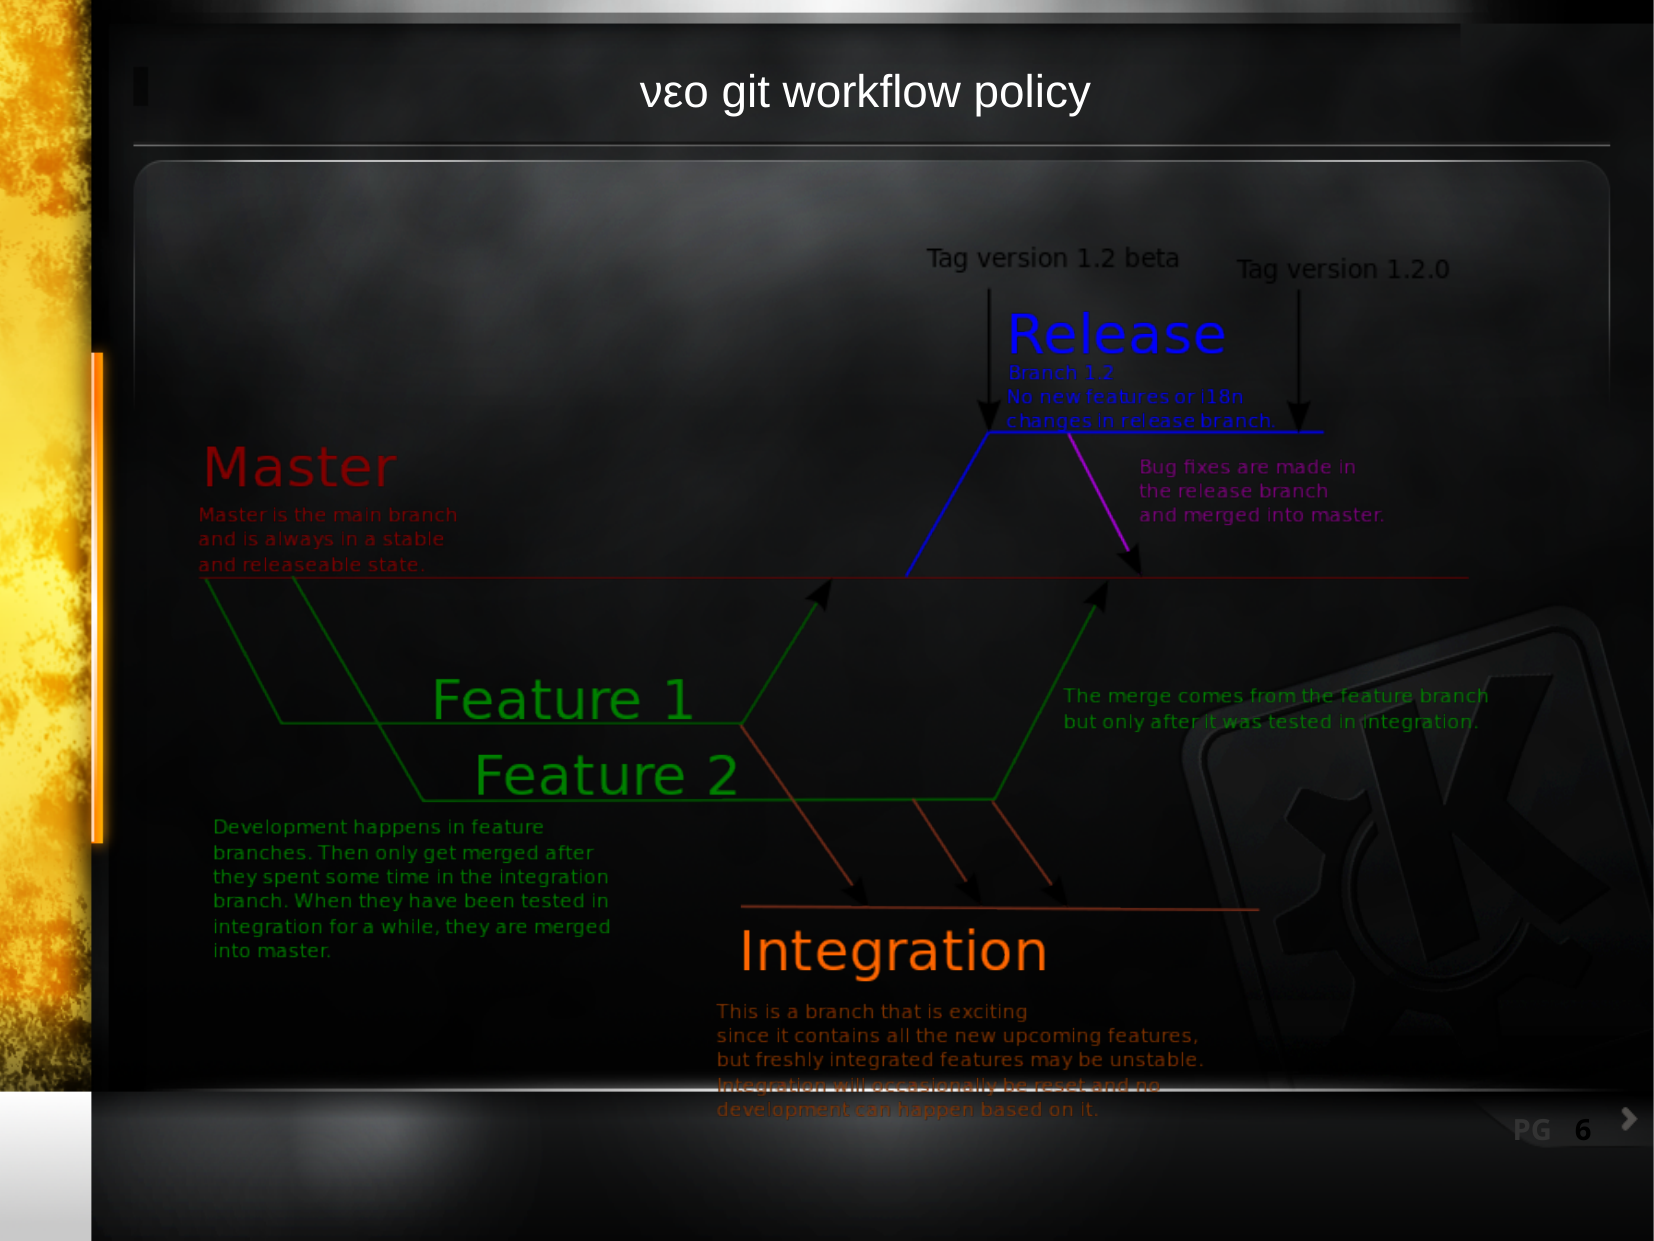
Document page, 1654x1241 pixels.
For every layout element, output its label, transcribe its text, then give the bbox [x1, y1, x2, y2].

text_box νεο git workflow policy [153, 59, 1589, 119]
picture [0, 0, 1654, 1241]
